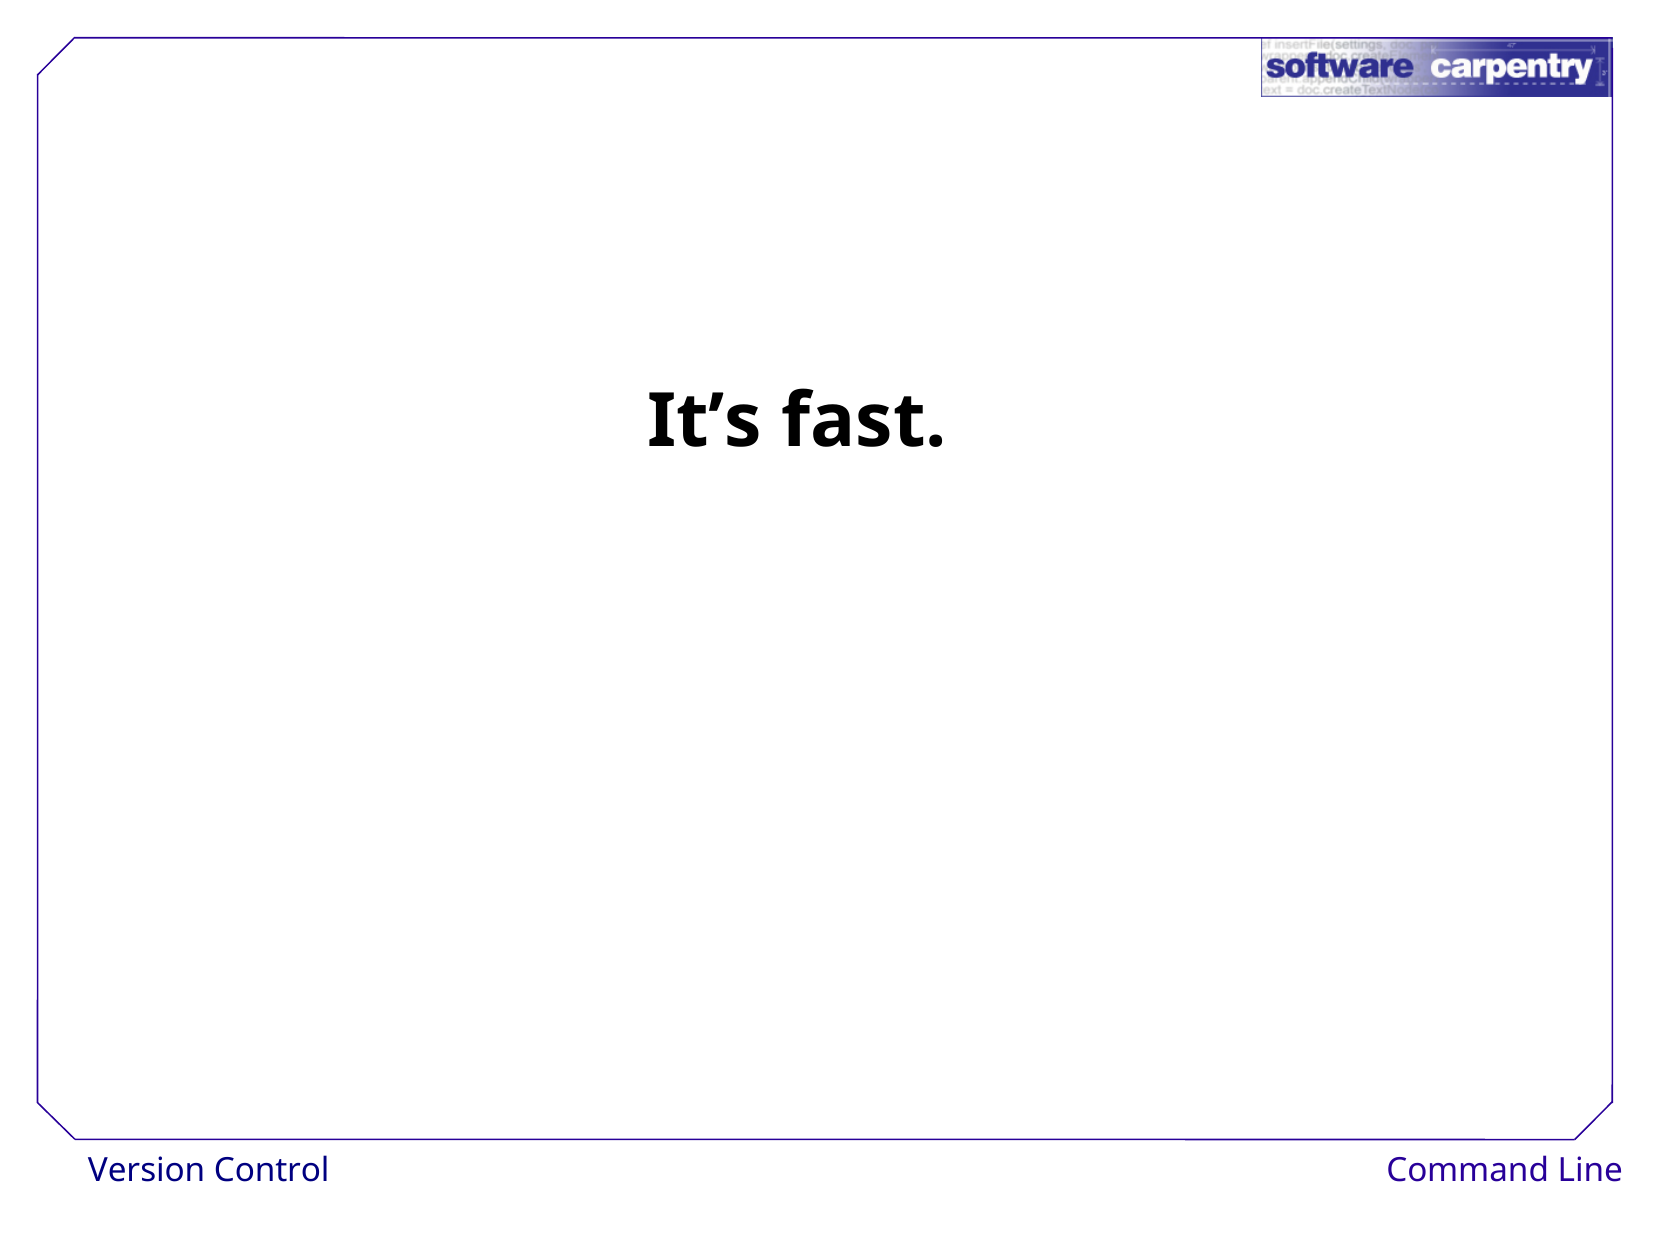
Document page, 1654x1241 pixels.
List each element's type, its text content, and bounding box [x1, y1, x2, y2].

picture [1261, 39, 1613, 97]
text_box It’s fast. [460, 371, 1134, 472]
